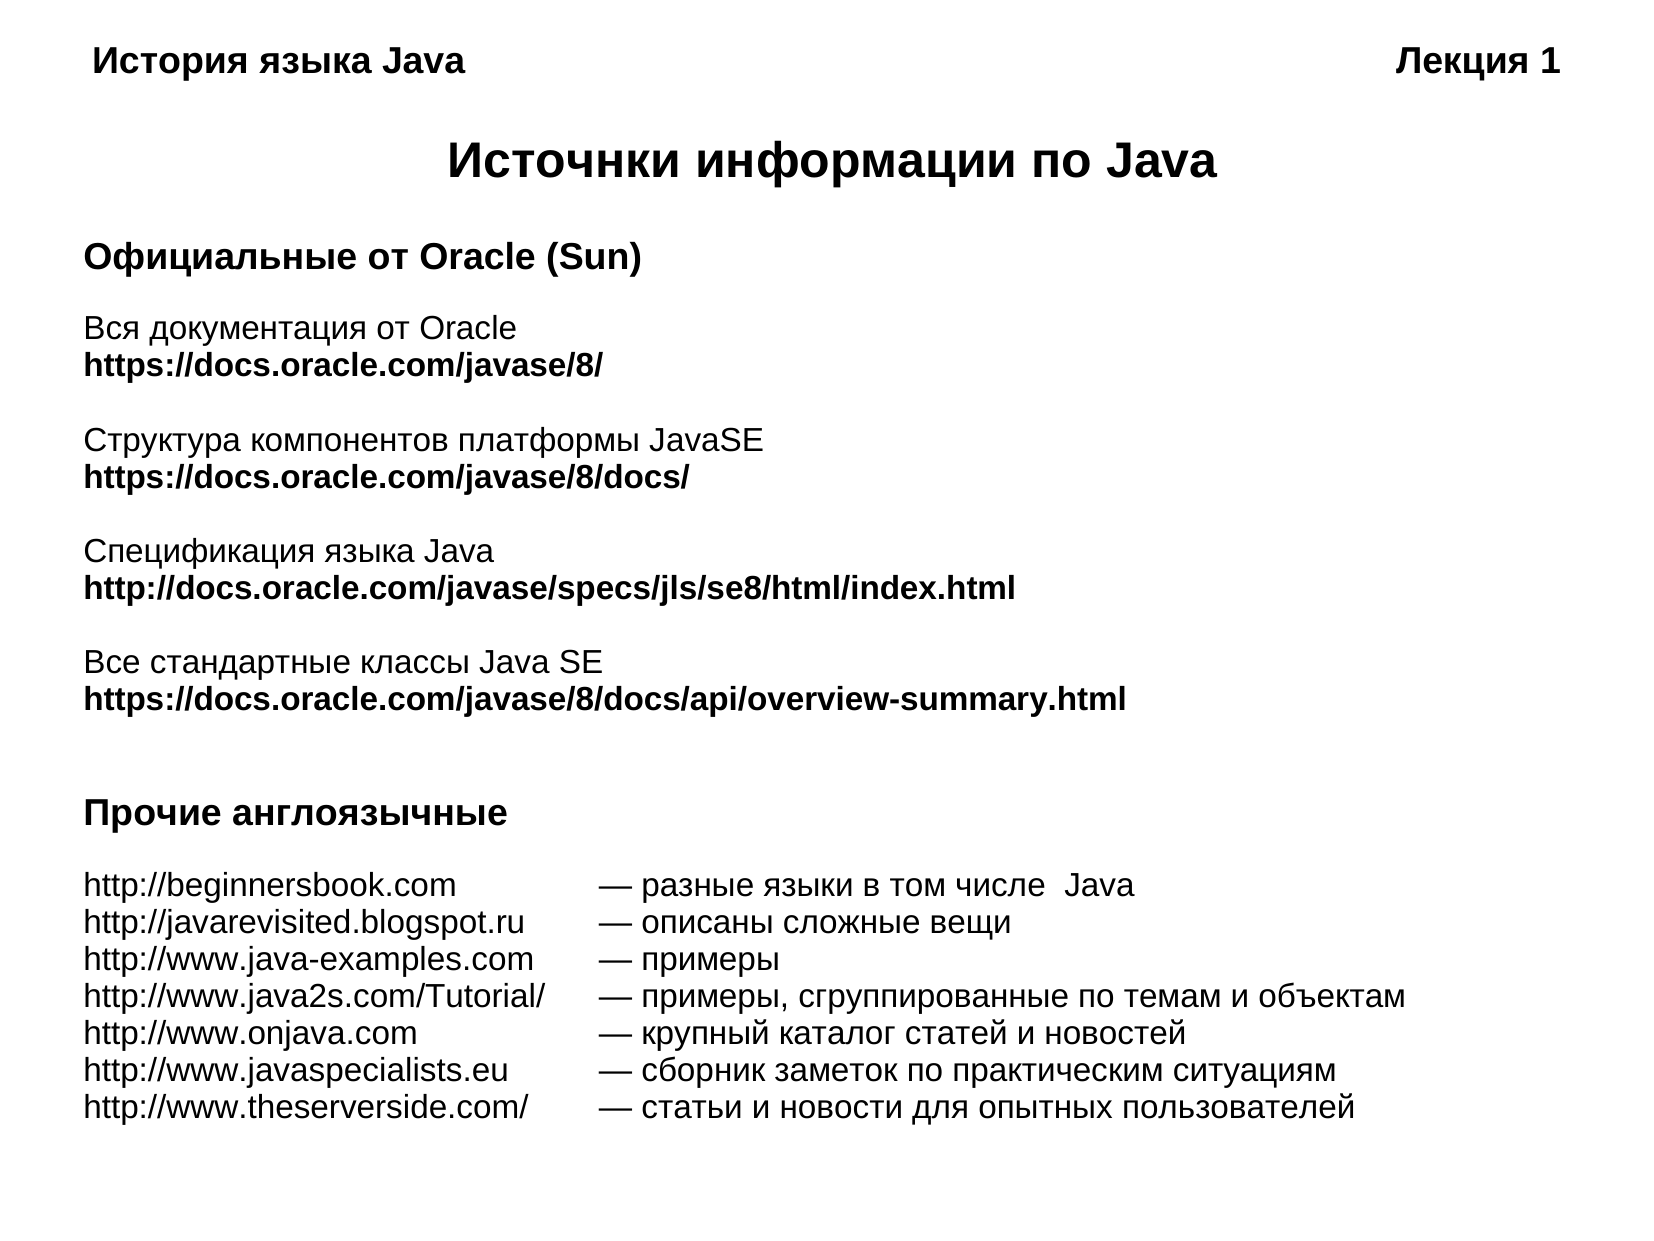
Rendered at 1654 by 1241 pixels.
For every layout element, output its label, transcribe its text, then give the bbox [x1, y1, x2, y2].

title История языка Java Лекция 1 [82, 25, 1571, 95]
text_box Официальные от Oracle (Sun) Вся документация от Oracle https://docs.oracle.com/javase/8/ Структура компонентов платформы JavaSE https://docs.oracle.com/javase/8/docs/ Спецификация языка Java http://docs.oracle.com/javase/specs/jls/se8/html/index.html Все стандартные классы Java SE https://docs.oracle.com/javase/8/docs/api/overview-summary.html Прочие англоязычные http://beginnersbook.com — разные языки в том числе Java http://javarevisited.blogspot.ru — описаны сложные вещи http://www.java-examples.com — примеры http://www.java2s.com/Tutorial/ — примеры, сгруппированные по темам и объектам http://www.onjava.com — крупный каталог статей и новостей http://www.javaspecialists.eu — сборник заметок по практическим ситуациям http://www.theserverside.com/ — статьи и новости для опытных пользователей [68, 225, 1569, 1205]
subtitle Источнки информации по Java [59, 129, 1607, 201]
